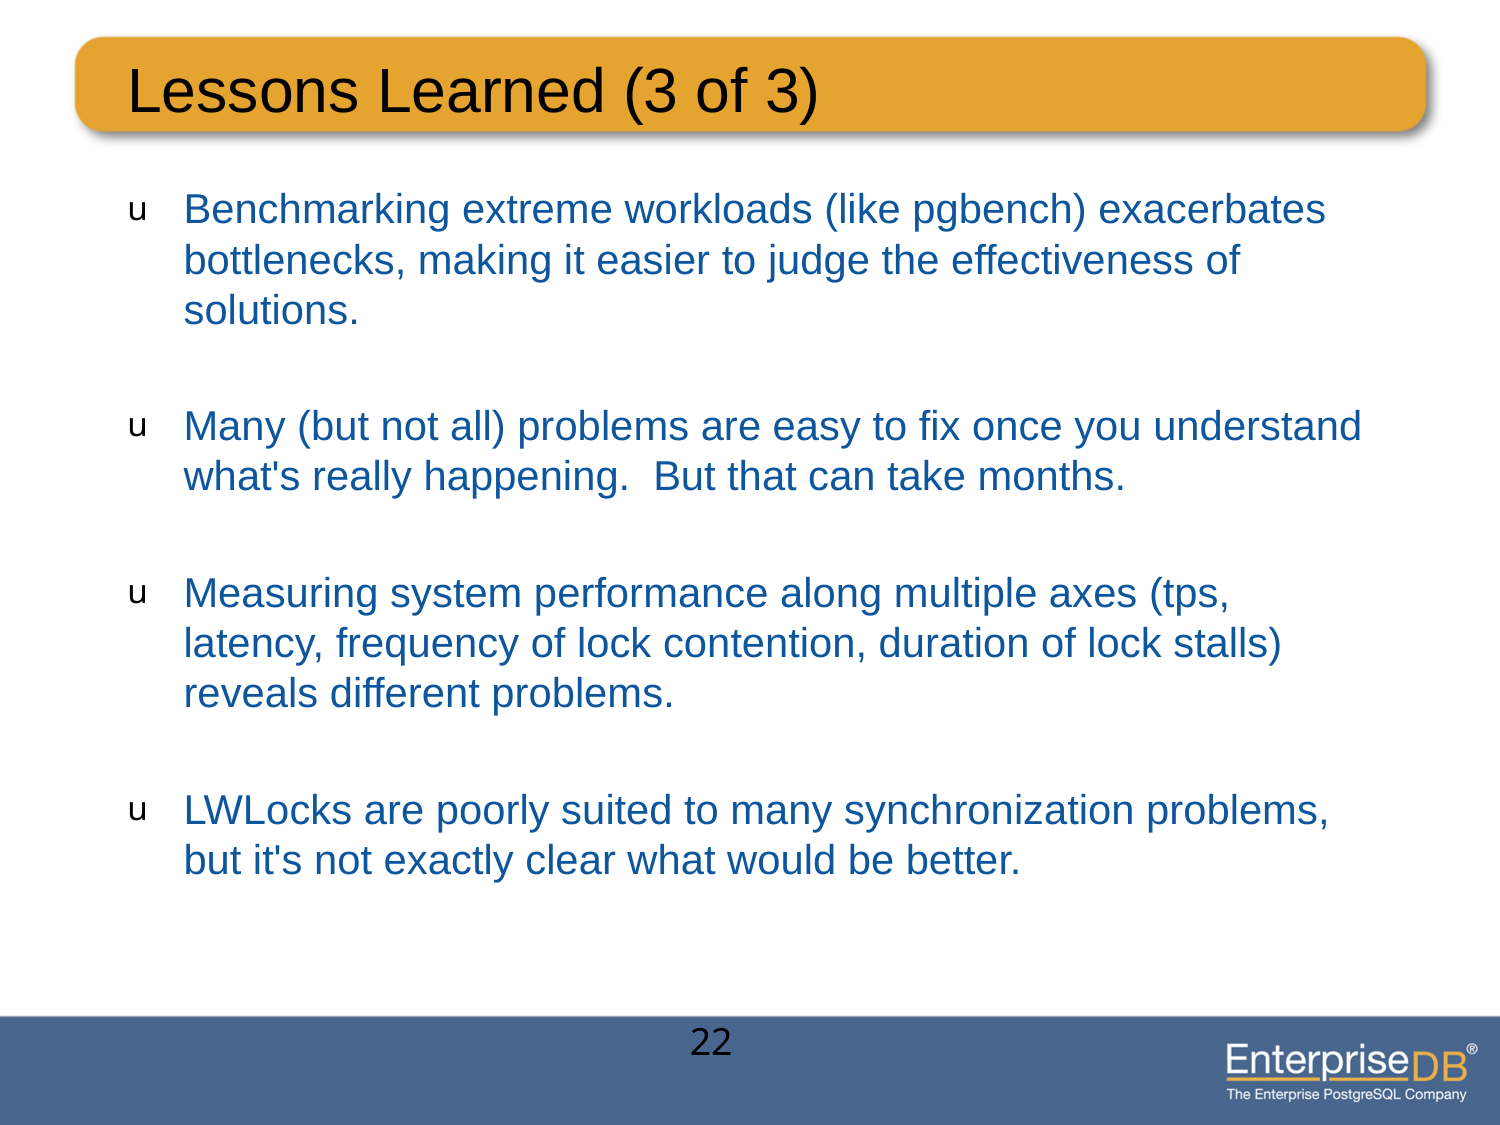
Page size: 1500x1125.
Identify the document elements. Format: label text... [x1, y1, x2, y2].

title Lessons Learned (3 of 3) [112, 37, 1388, 138]
slide_number <number> [675, 1010, 825, 1125]
picture [0, 0, 1500, 1125]
list Benchmarking extreme workloads (like pgbench) exacerbates bottlenecks, making it easier to judge the effectiveness of solutions. Many (but not all) problems are easy to fix once you understand what's really happening. But that can take months. Measuring system performance along multiple axes (tps, latency, frequency of lock contention, duration of lock stalls) reveals different problems. LWLocks are poorly suited to many synchronization problems, but it's not exactly clear what would be better. [112, 174, 1388, 963]
